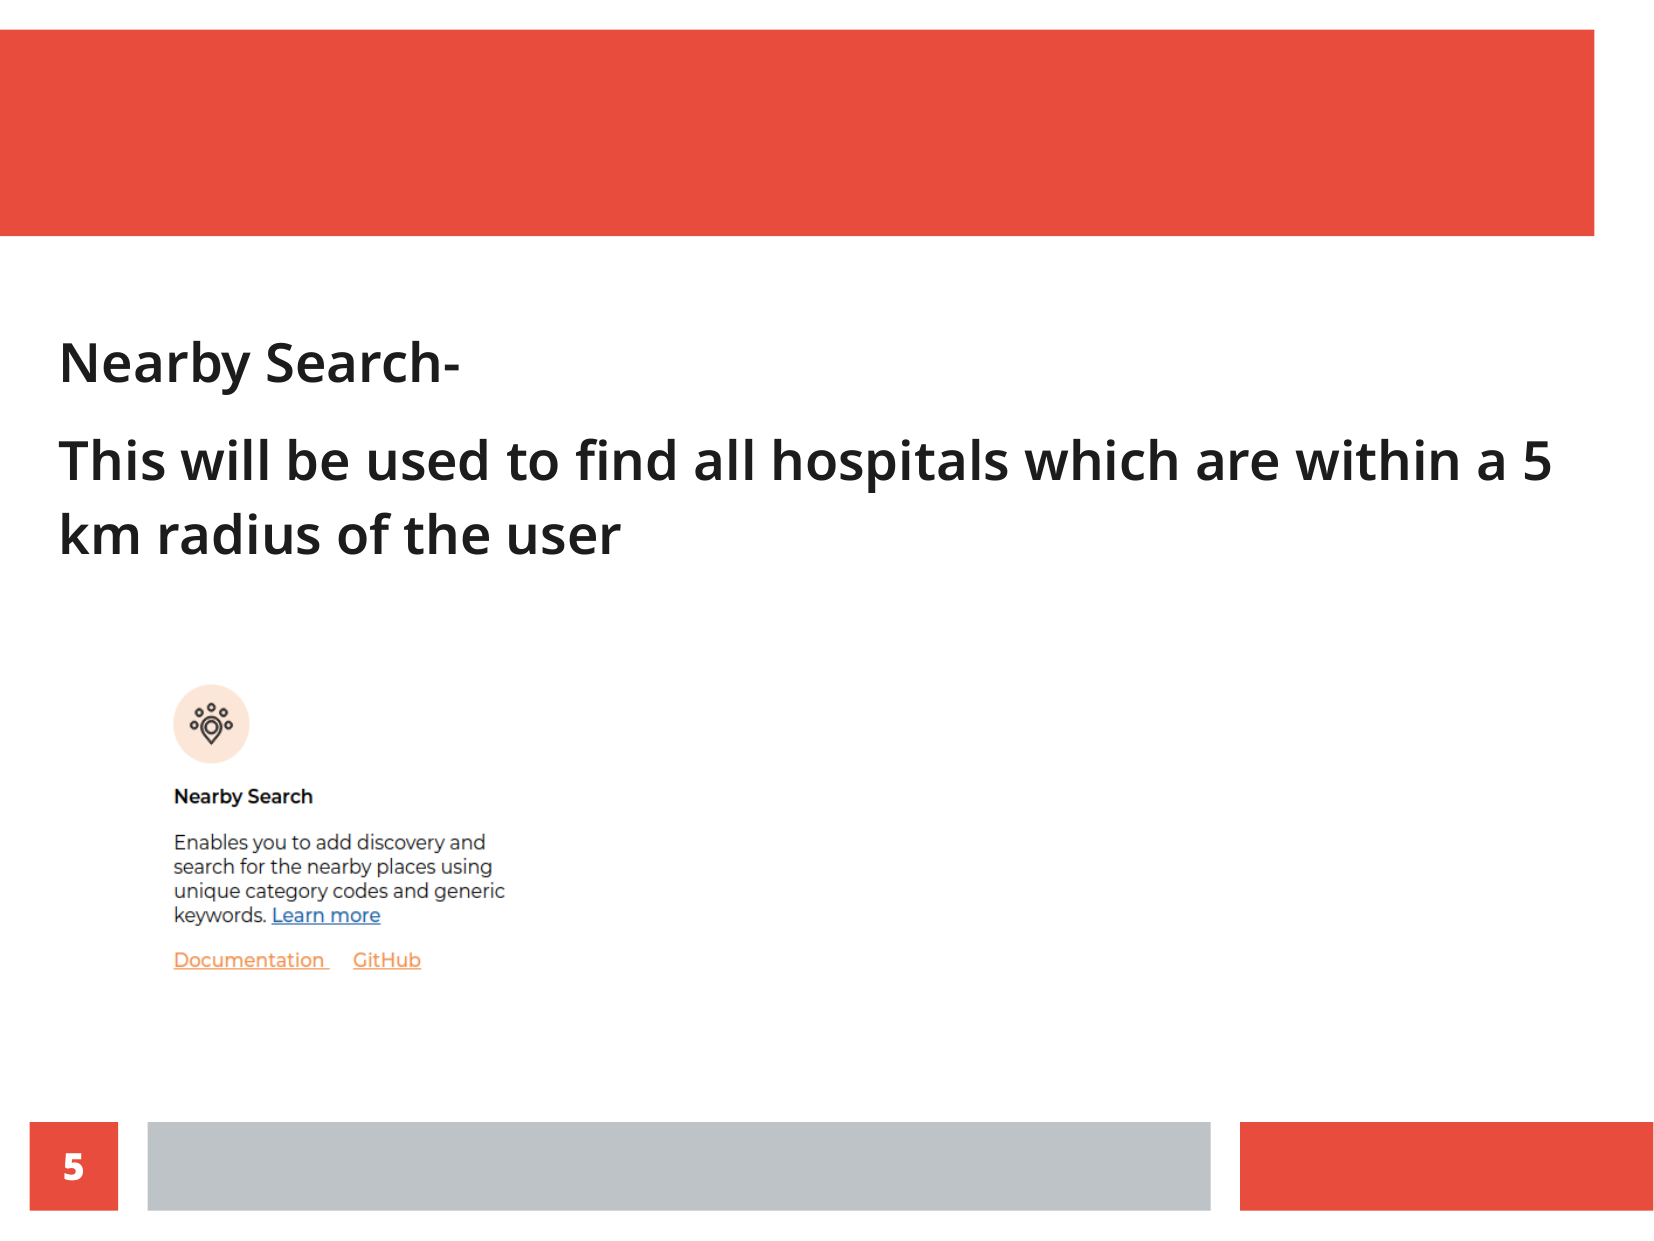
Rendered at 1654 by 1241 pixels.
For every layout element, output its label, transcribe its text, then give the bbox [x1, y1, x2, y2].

picture [150, 660, 571, 1006]
list Nearby Search- This will be used to find all hospitals which are within a 5 km radius of the user [59, 324, 1565, 1093]
